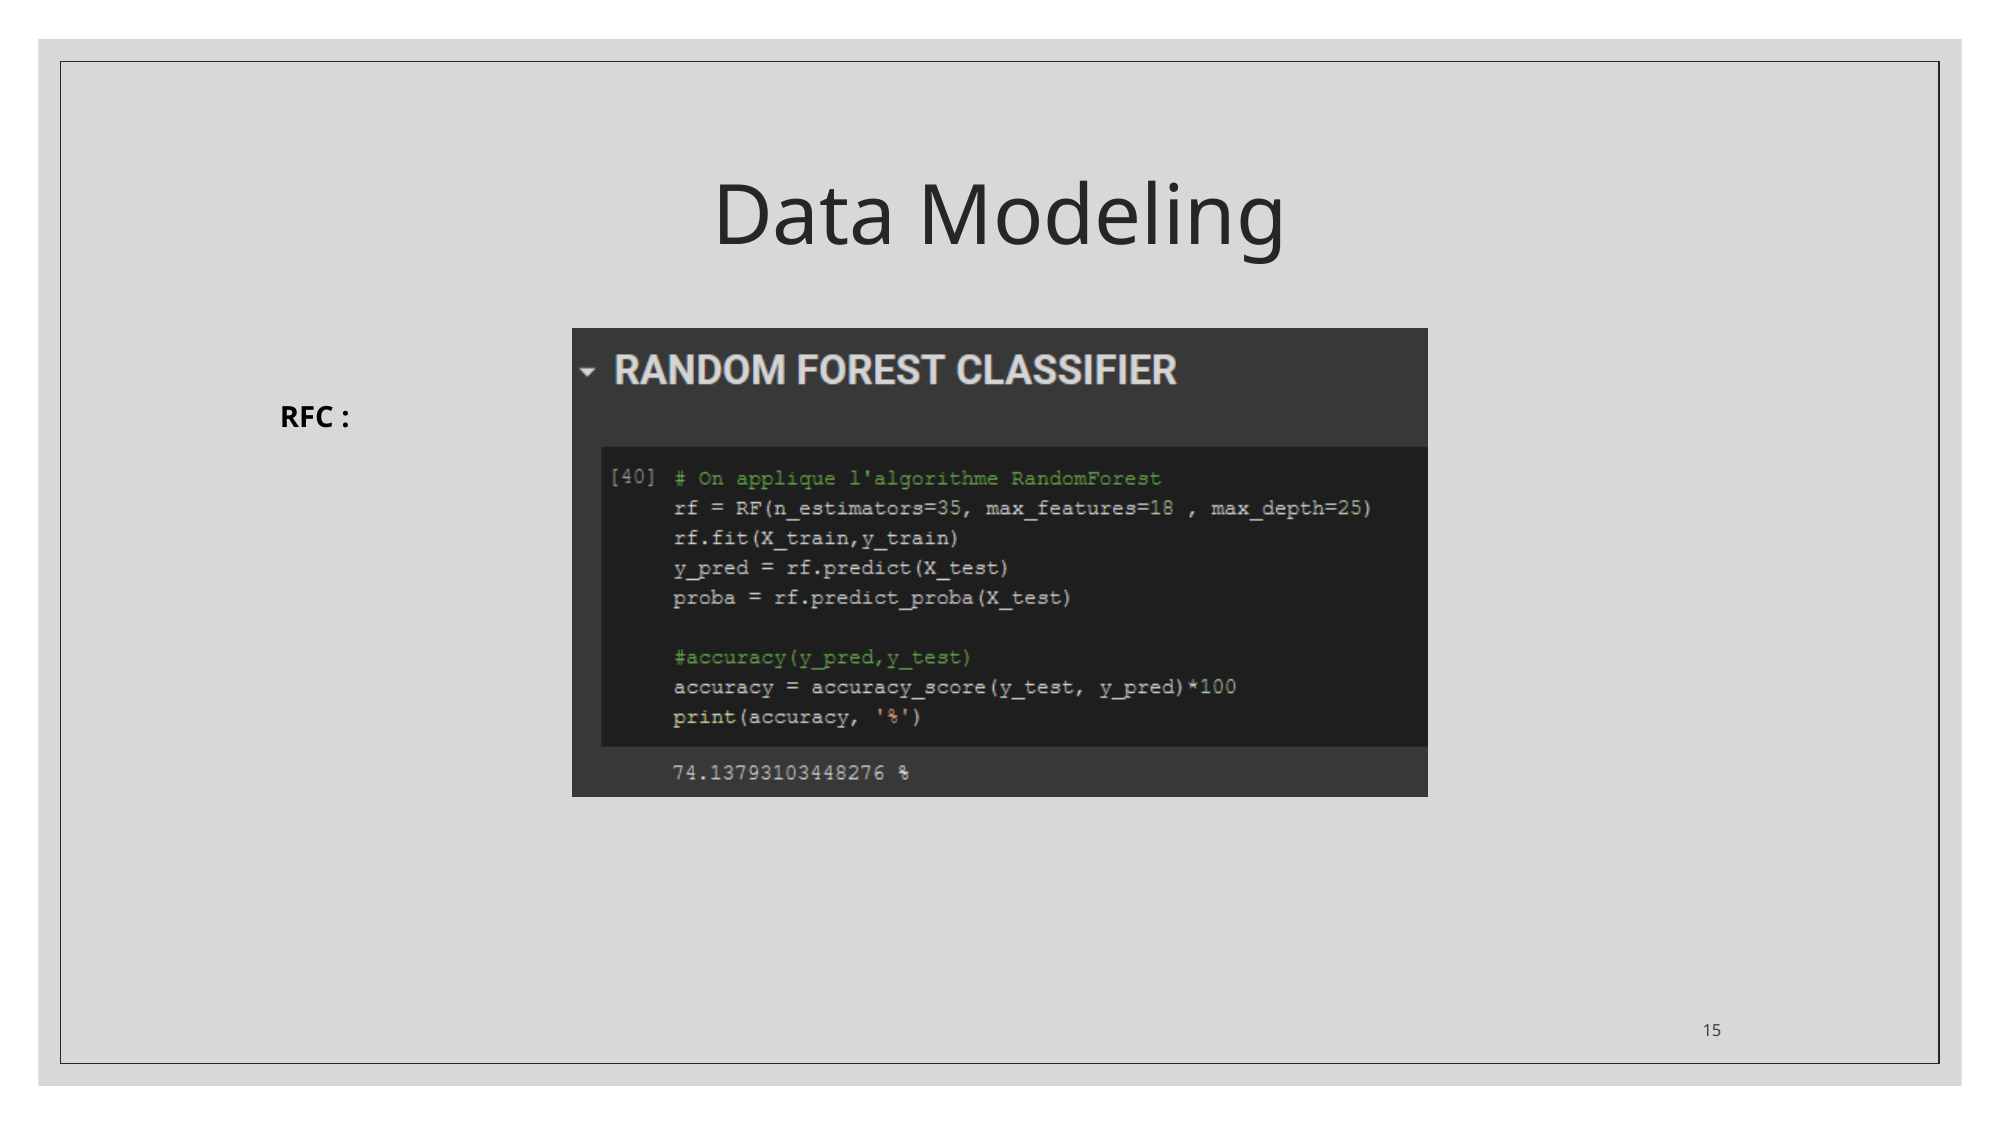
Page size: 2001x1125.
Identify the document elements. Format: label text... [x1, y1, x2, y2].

picture [572, 328, 1428, 797]
title Data Modeling [174, 105, 1825, 331]
text_box [1687, 990, 1825, 1051]
list RFC : [174, 345, 1825, 977]
